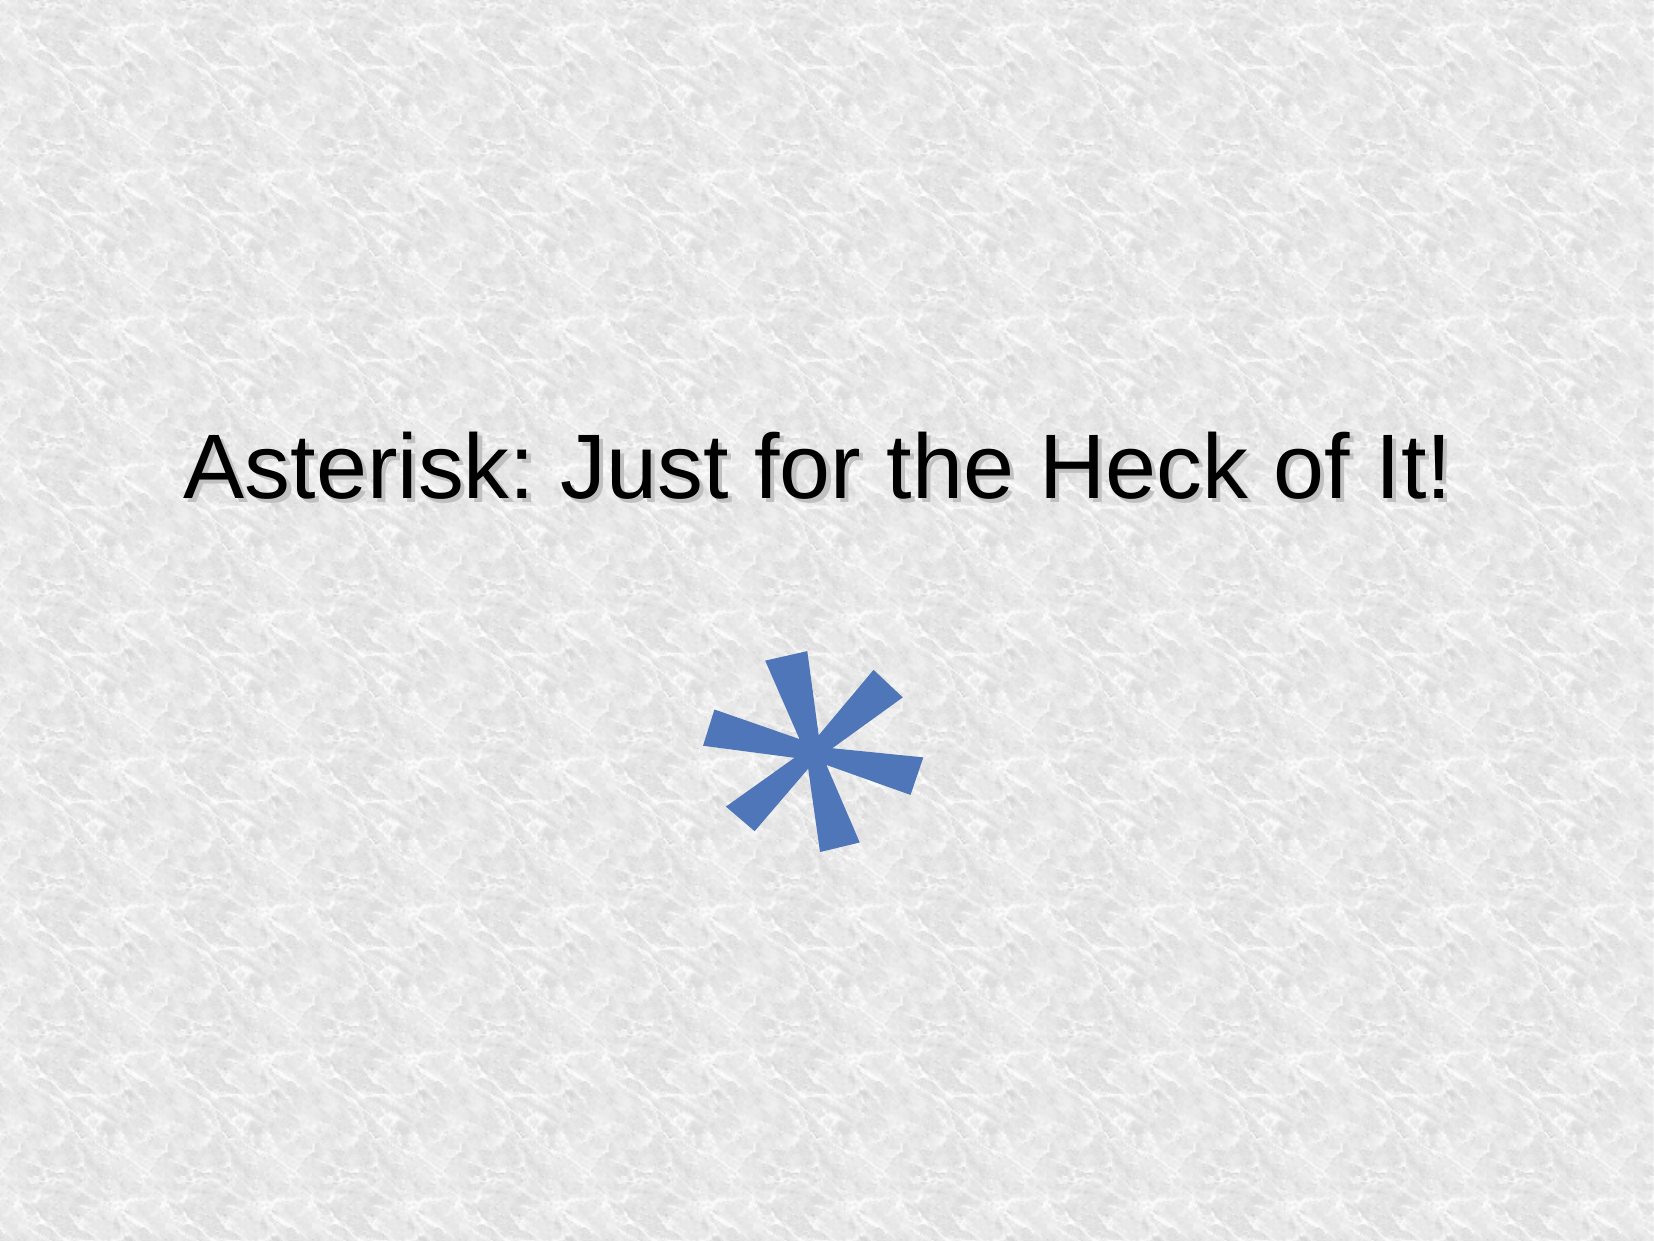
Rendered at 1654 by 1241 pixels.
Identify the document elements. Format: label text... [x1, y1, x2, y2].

title Asterisk: Just for the Heck of It! [75, 362, 1564, 571]
picture [0, 0, 1654, 1241]
